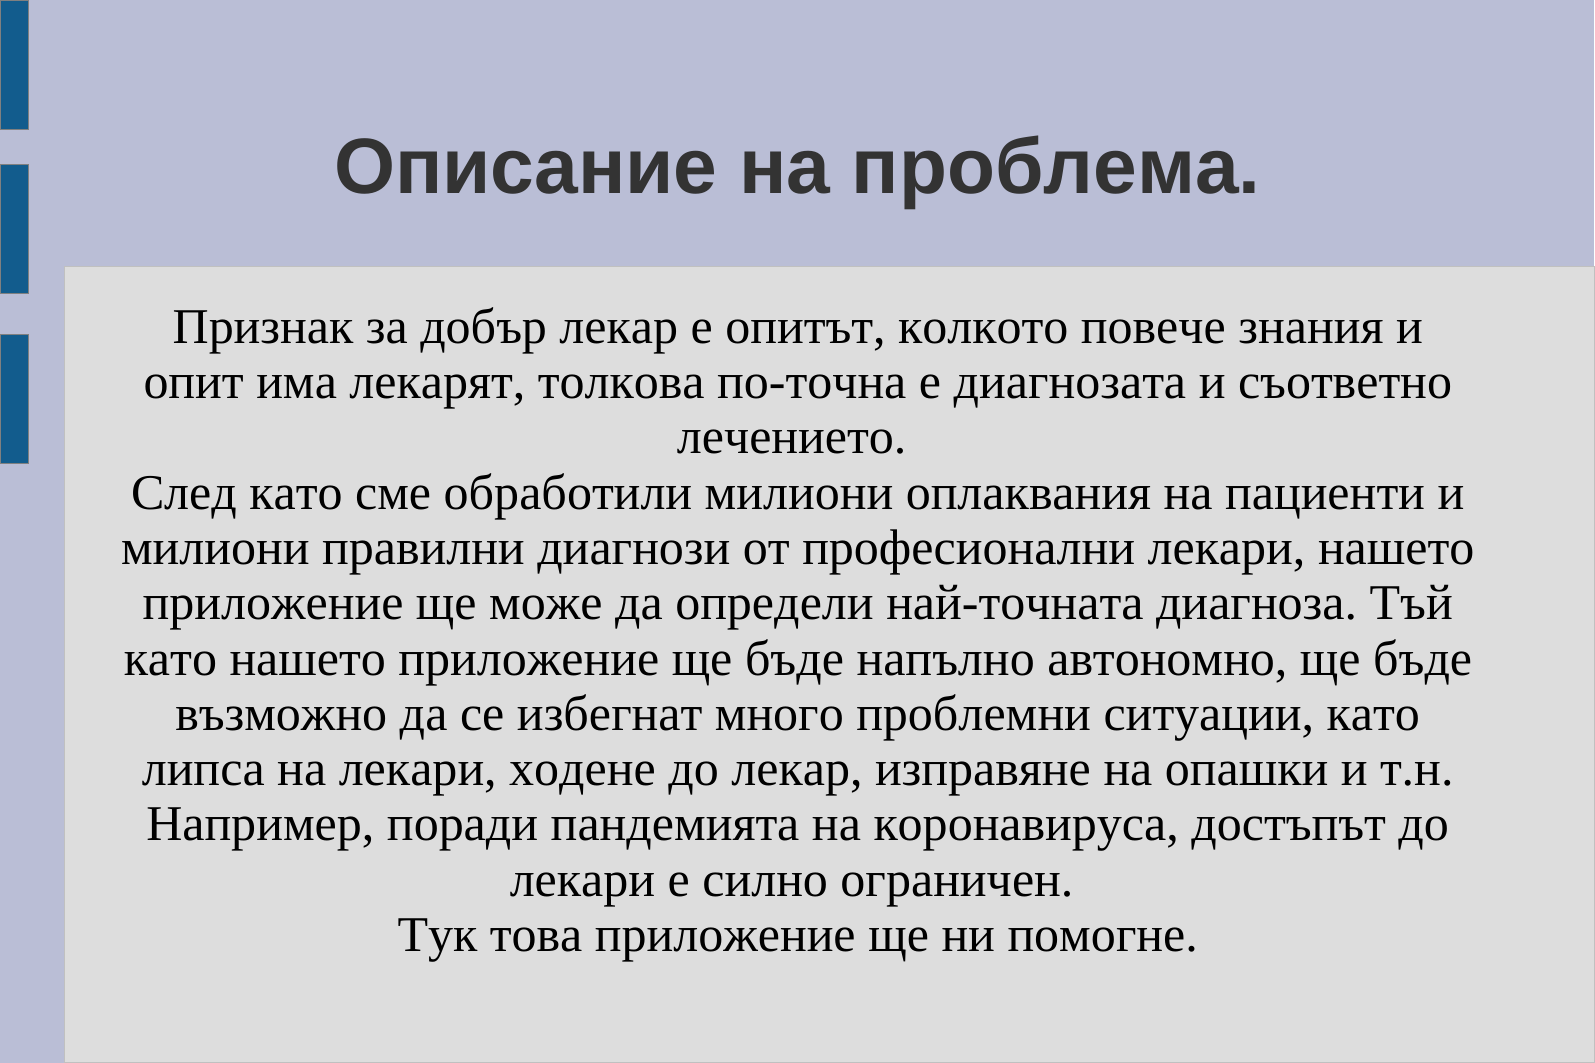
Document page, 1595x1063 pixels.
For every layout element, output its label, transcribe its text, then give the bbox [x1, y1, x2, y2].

title Описание на проблема. [117, 78, 1479, 256]
subtitle Признак за добър лекар е опитът, колкото повече знания и опит има лекарят, толкова по-точна е диагнозата и съответно лечението. След като сме обработили милиони оплаквания на пациенти и милиони правилни диагнози от професионални лекари, нашето приложение ще може да определи най-точната диагноза. Тъй като нашето приложение ще бъде напълно автономно, ще бъде възможно да се избегнат много проблемни ситуации, като липса на лекари, ходене до лекар, изправяне на опашки и т.н. Например, поради пандемията на коронавируса, достъпът до лекари е силно ограничен. Тук това приложение ще ни помогне. [117, 292, 1479, 969]
